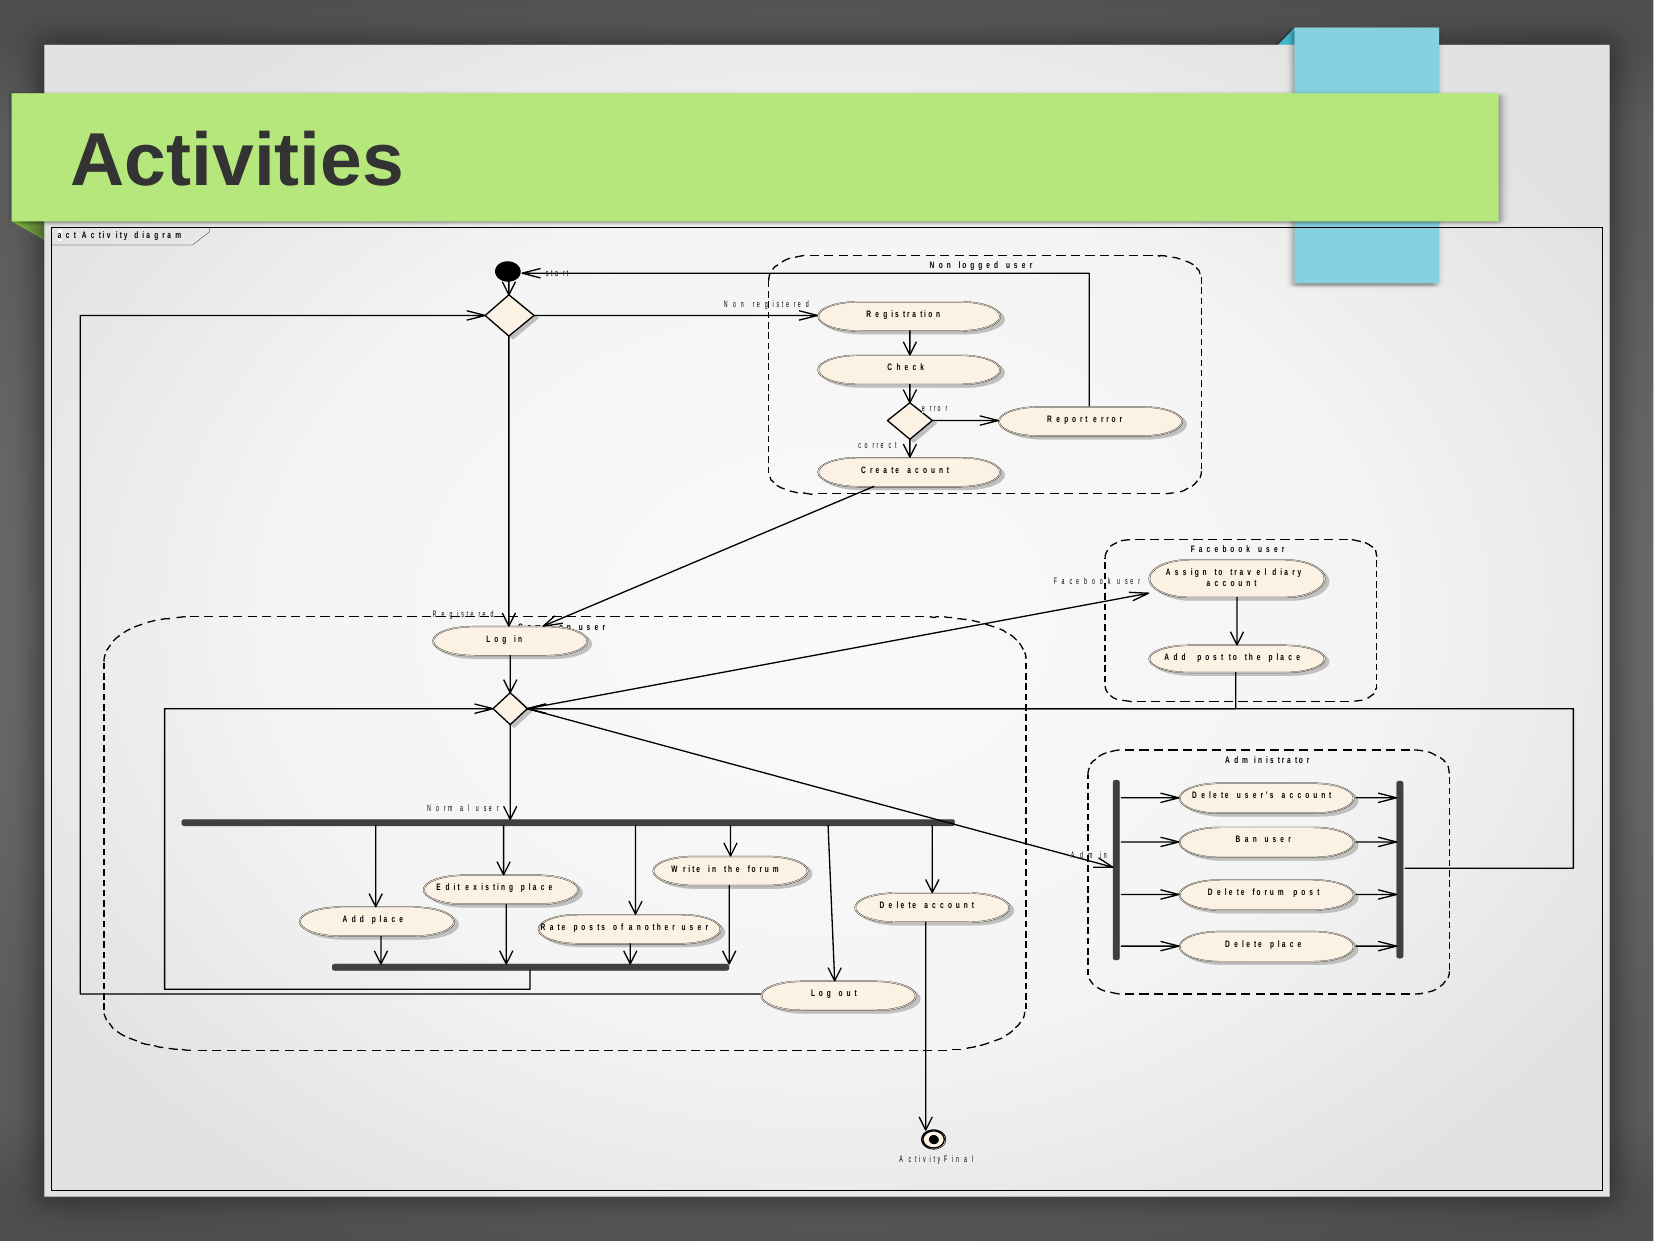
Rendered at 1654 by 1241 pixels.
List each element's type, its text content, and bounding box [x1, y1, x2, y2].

picture [0, 0, 1654, 1241]
title Activities [70, 106, 1229, 213]
